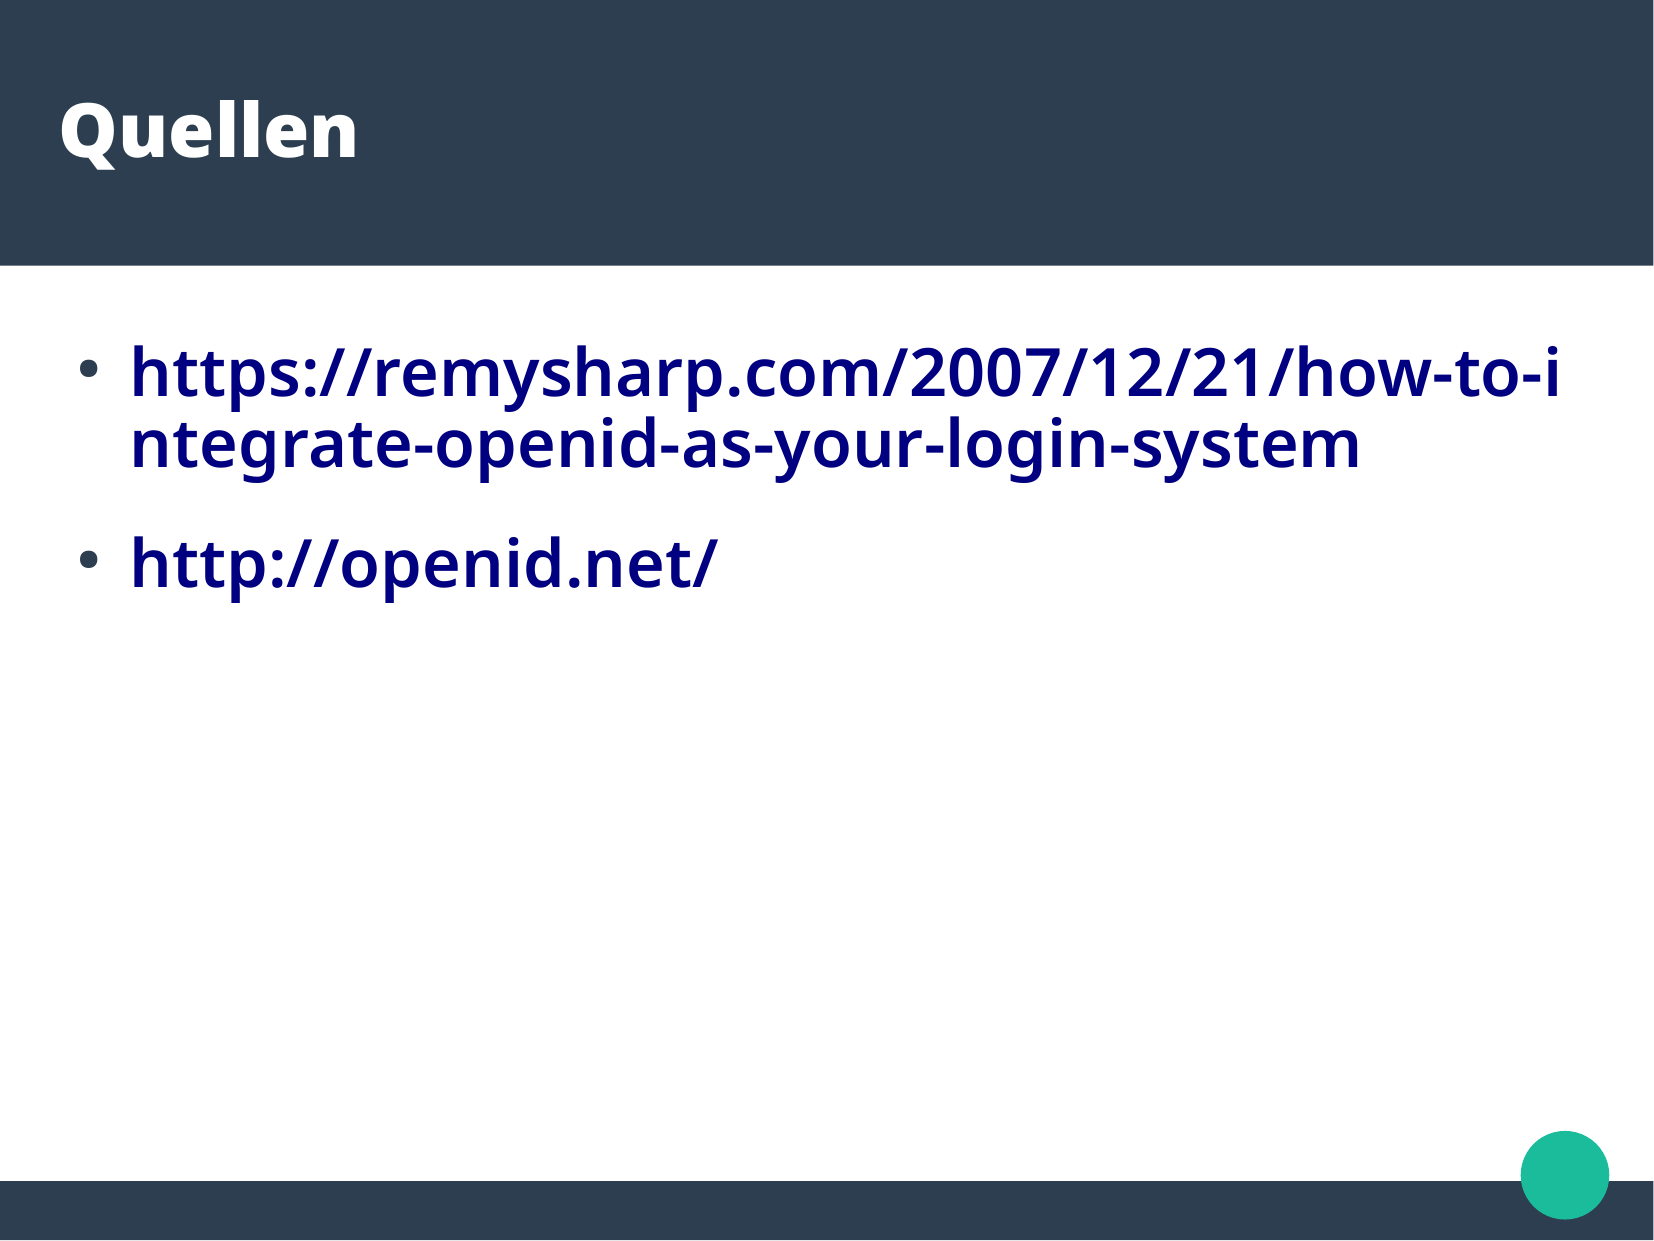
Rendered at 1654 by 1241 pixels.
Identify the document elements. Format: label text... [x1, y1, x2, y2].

list https://remysharp.com/2007/12/21/how-to-integrate-openid-as-your-login-system http://openid.net/ [59, 324, 1595, 1152]
title Quellen [59, 49, 1595, 207]
